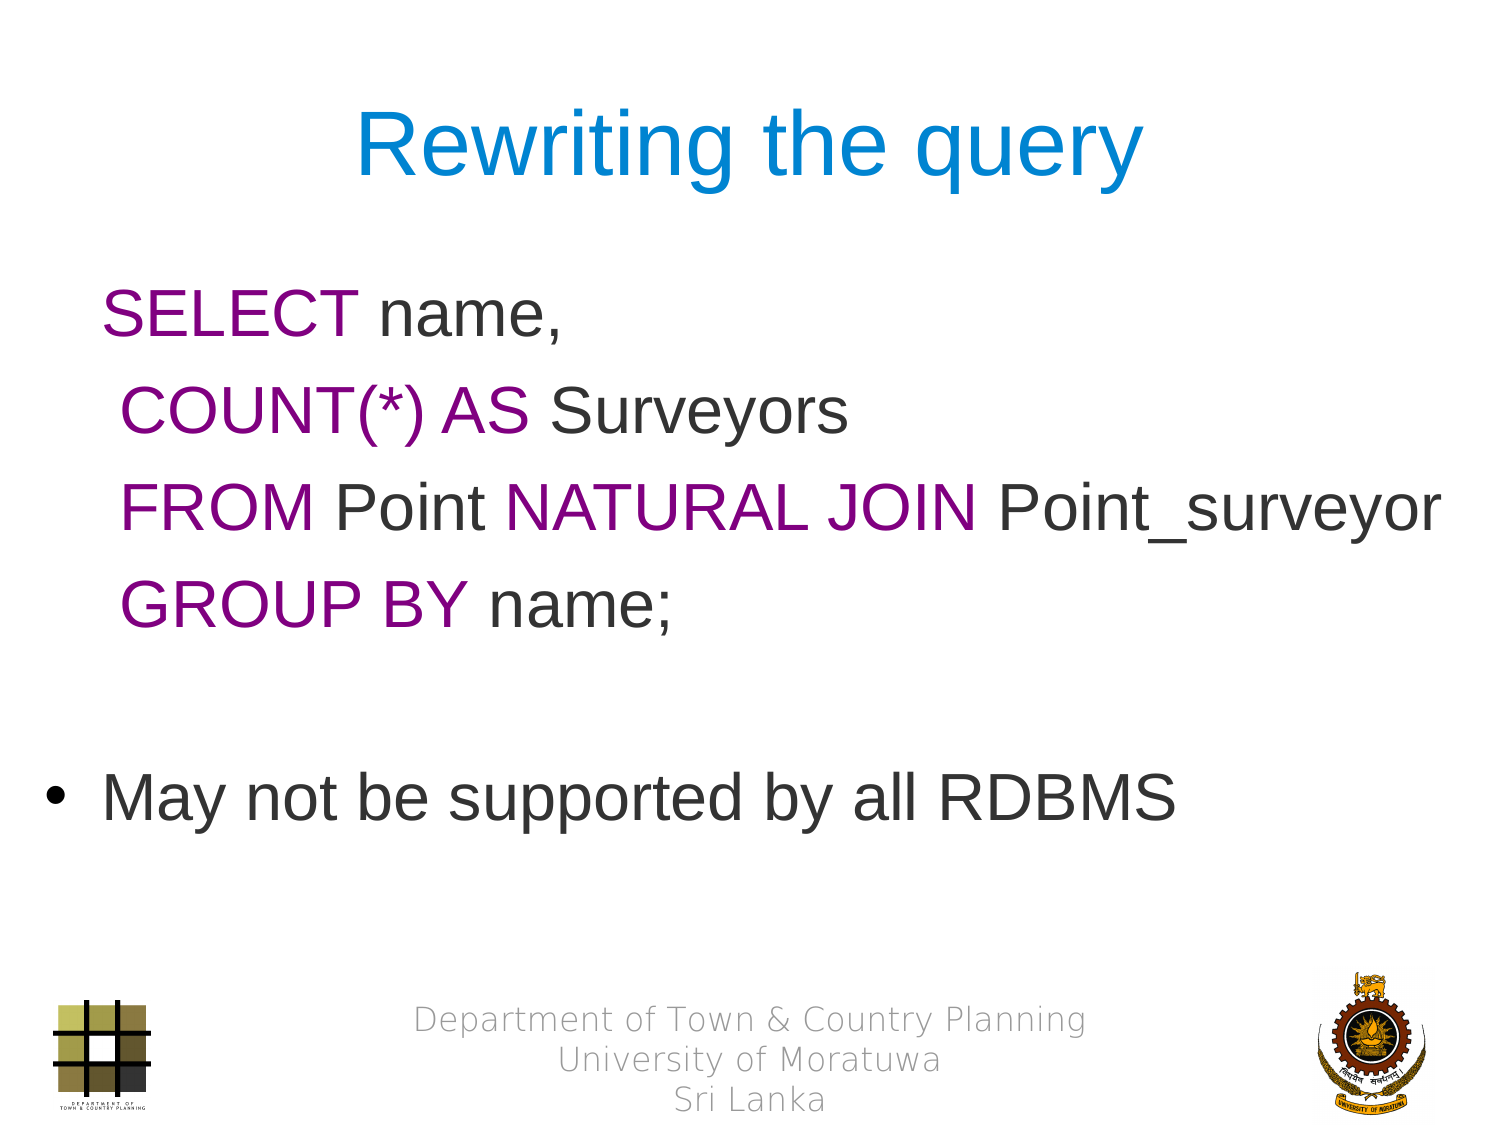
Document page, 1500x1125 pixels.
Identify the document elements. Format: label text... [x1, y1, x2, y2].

list SELECT name, COUNT(*) AS Surveyors FROM Point NATURAL JOIN Point_surveyor GROUP BY name; May not be supported by all RDBMS [30, 262, 1486, 916]
picture [53, 1000, 151, 1110]
title Rewriting the query [75, 45, 1426, 233]
picture [1312, 966, 1435, 1125]
